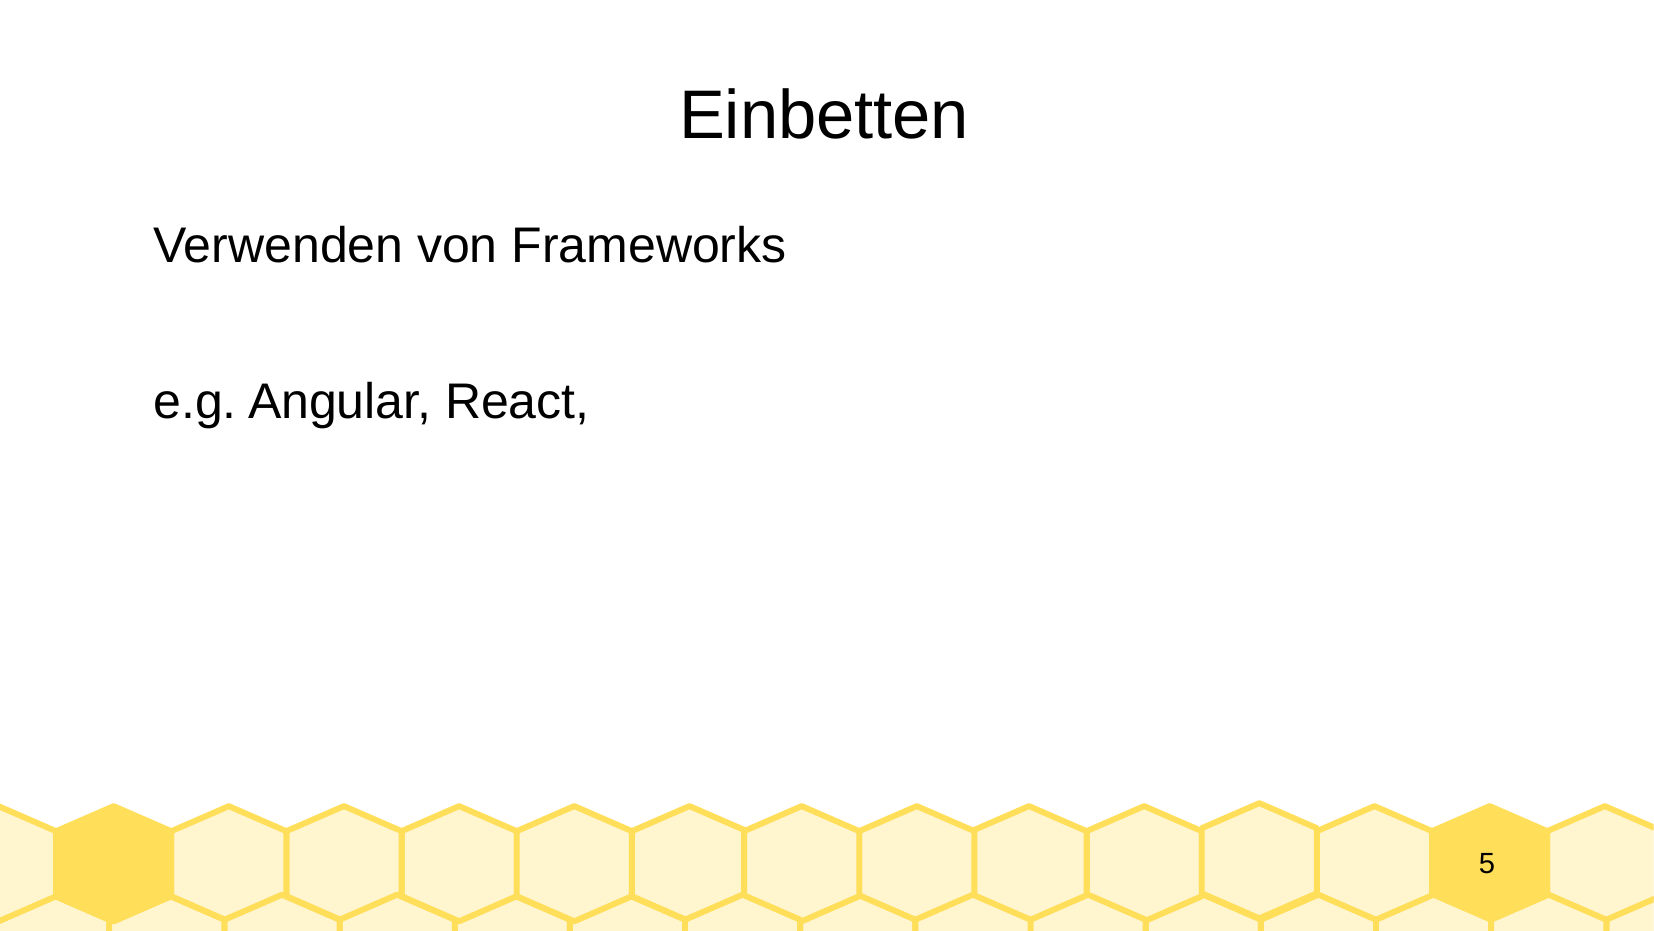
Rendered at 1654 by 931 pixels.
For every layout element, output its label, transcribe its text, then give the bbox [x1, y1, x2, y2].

title Einbetten [82, 37, 1571, 193]
list Verwenden von Frameworks e.g. Angular, React, [82, 217, 1571, 758]
